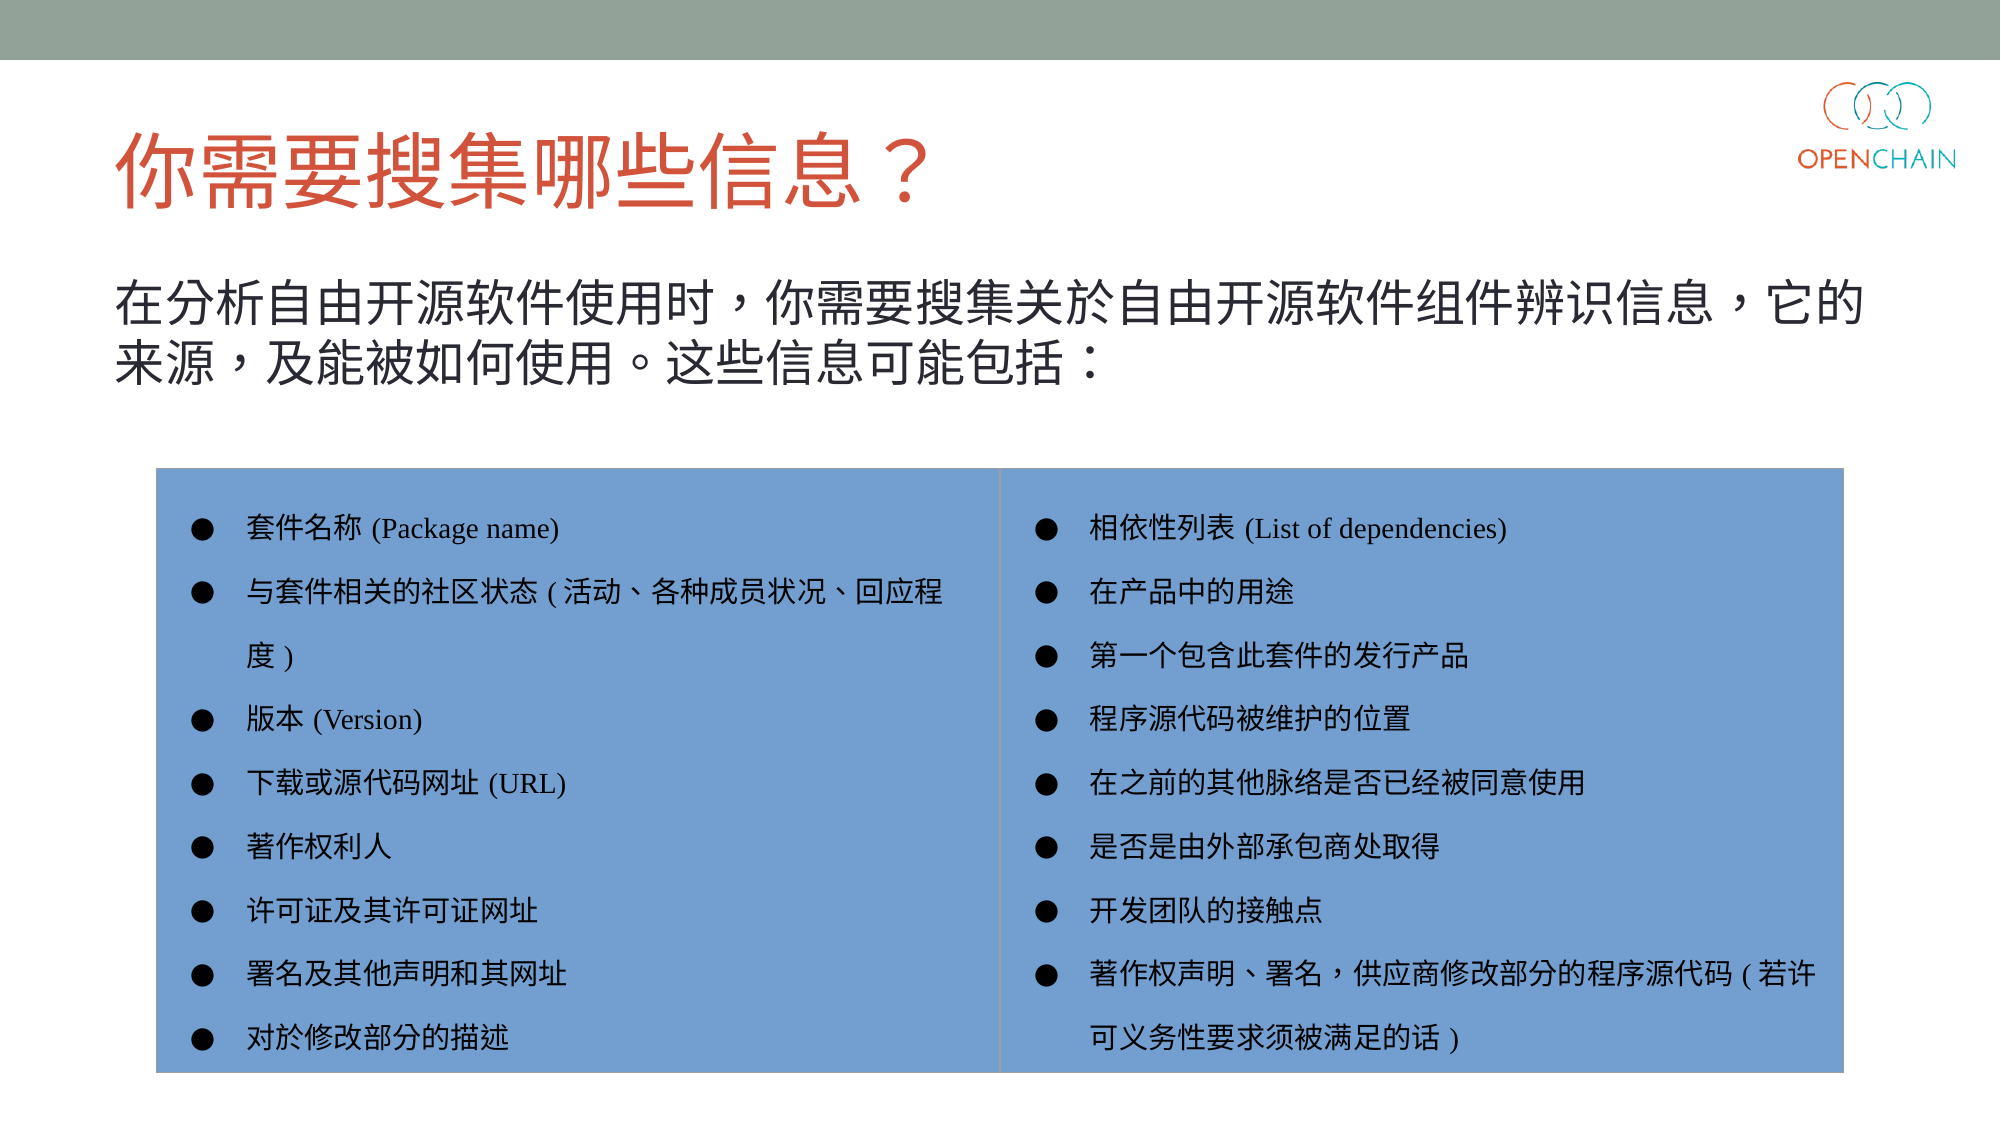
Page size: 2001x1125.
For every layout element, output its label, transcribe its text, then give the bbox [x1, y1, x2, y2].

picture [1798, 82, 1955, 169]
list 在分析自由开源软件使用时，你需要搜集关於自由开源软件组件辨识信息，它的来源，及能被如何使用。这些信息可能包括： [99, 263, 1900, 1064]
title 你需要搜集哪些信息？ [99, 87, 1900, 250]
table_header 相依性列表(List of dependencies) 在产品中的用途 第一个包含此套件的发行产品 程序源代码被维护的位置 在之前的其他脉络是否已经被同意使用 是否是由外部承包商处取得 开发团队的接触点 著作权声明、署名，供应商修改部分的程序源代码(若许可义务性要求须被满足的话) [1001, 469, 1843, 1072]
table_header 套件名称(Package name) 与套件相关的社区状态(活动、各种成员状况、回应程度) 版本(Version) 下载或源代码网址(URL) 著作权利人 许可证及其许可证网址 署名及其他声明和其网址 对於修改部分的描述 [157, 469, 999, 1072]
